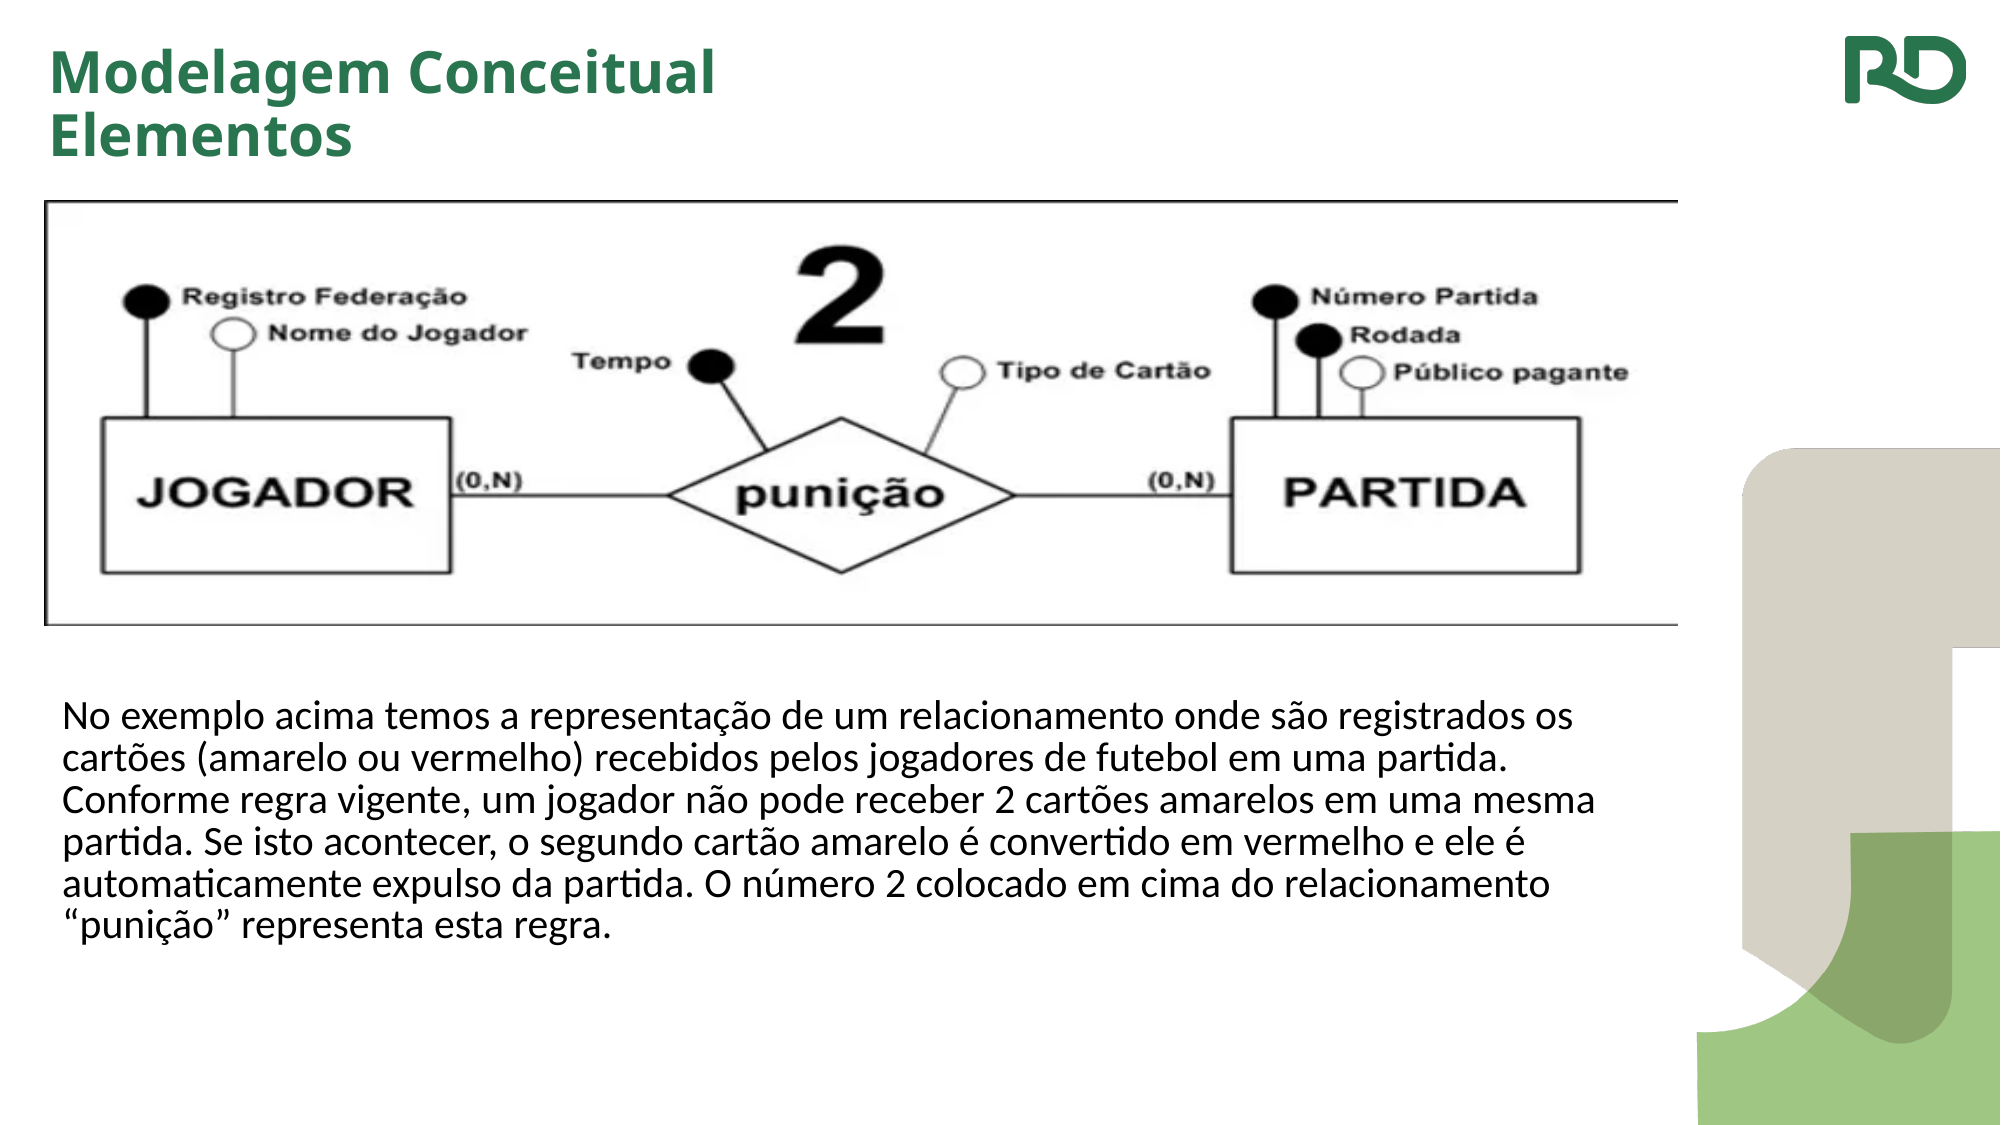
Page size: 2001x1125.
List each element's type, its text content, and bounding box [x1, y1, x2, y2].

text_box Modelagem Conceitual Elementos [33, 35, 1477, 180]
picture [1683, 416, 2000, 1125]
text_box No exemplo acima temos a representação de um relacionamento onde são registrados os cartões (amarelo ou vermelho) recebidos pelos jogadores de futebol em uma partida. Conforme regra vigente, um jogador não pode receber 2 cartões amarelos em uma mesma partida. Se isto acontecer, o segundo cartão amarelo é convertido em vermelho e ele é automaticamente expulso da partida. O número 2 colocado em cima do relacionamento “punição” representa esta regra. [47, 691, 1678, 957]
picture [44, 200, 1678, 626]
